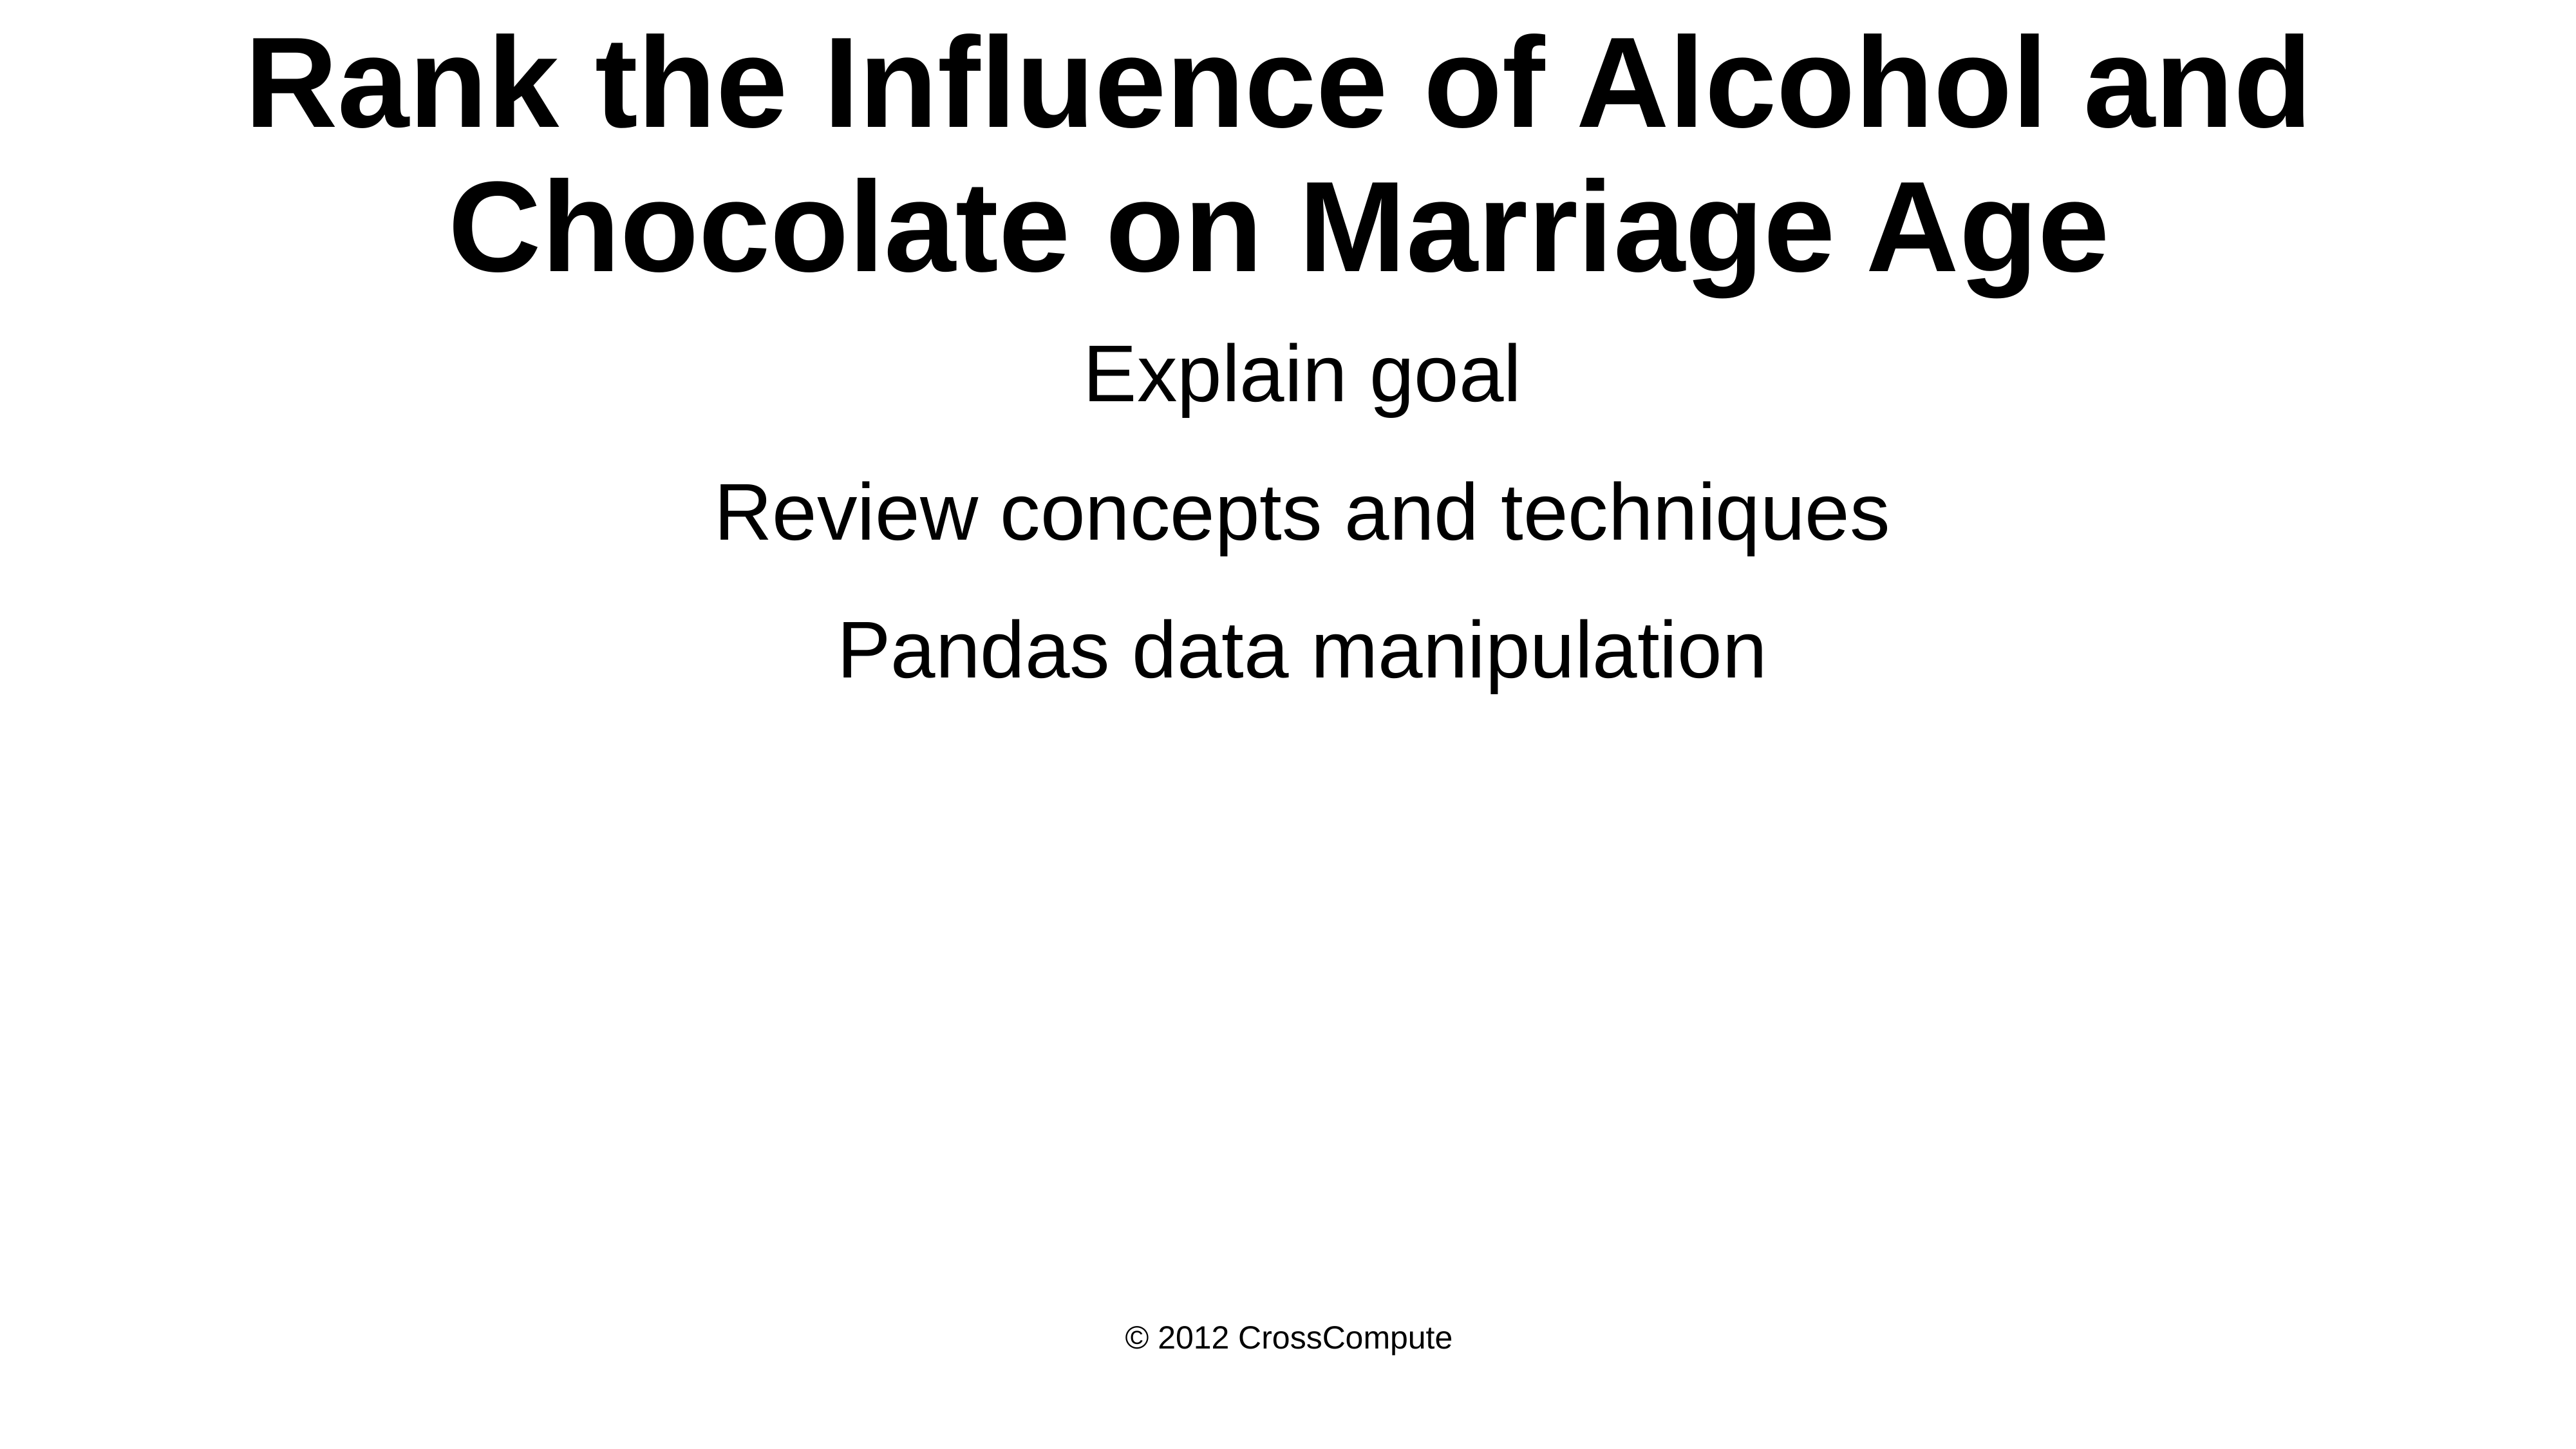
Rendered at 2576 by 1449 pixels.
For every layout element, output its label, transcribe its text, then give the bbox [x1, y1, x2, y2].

list Explain goal Review concepts and techniques Pandas data manipulation [72, 328, 2488, 1249]
title Rank the Influence of Alcohol and Chocolate on Marriage Age [72, 10, 2488, 299]
